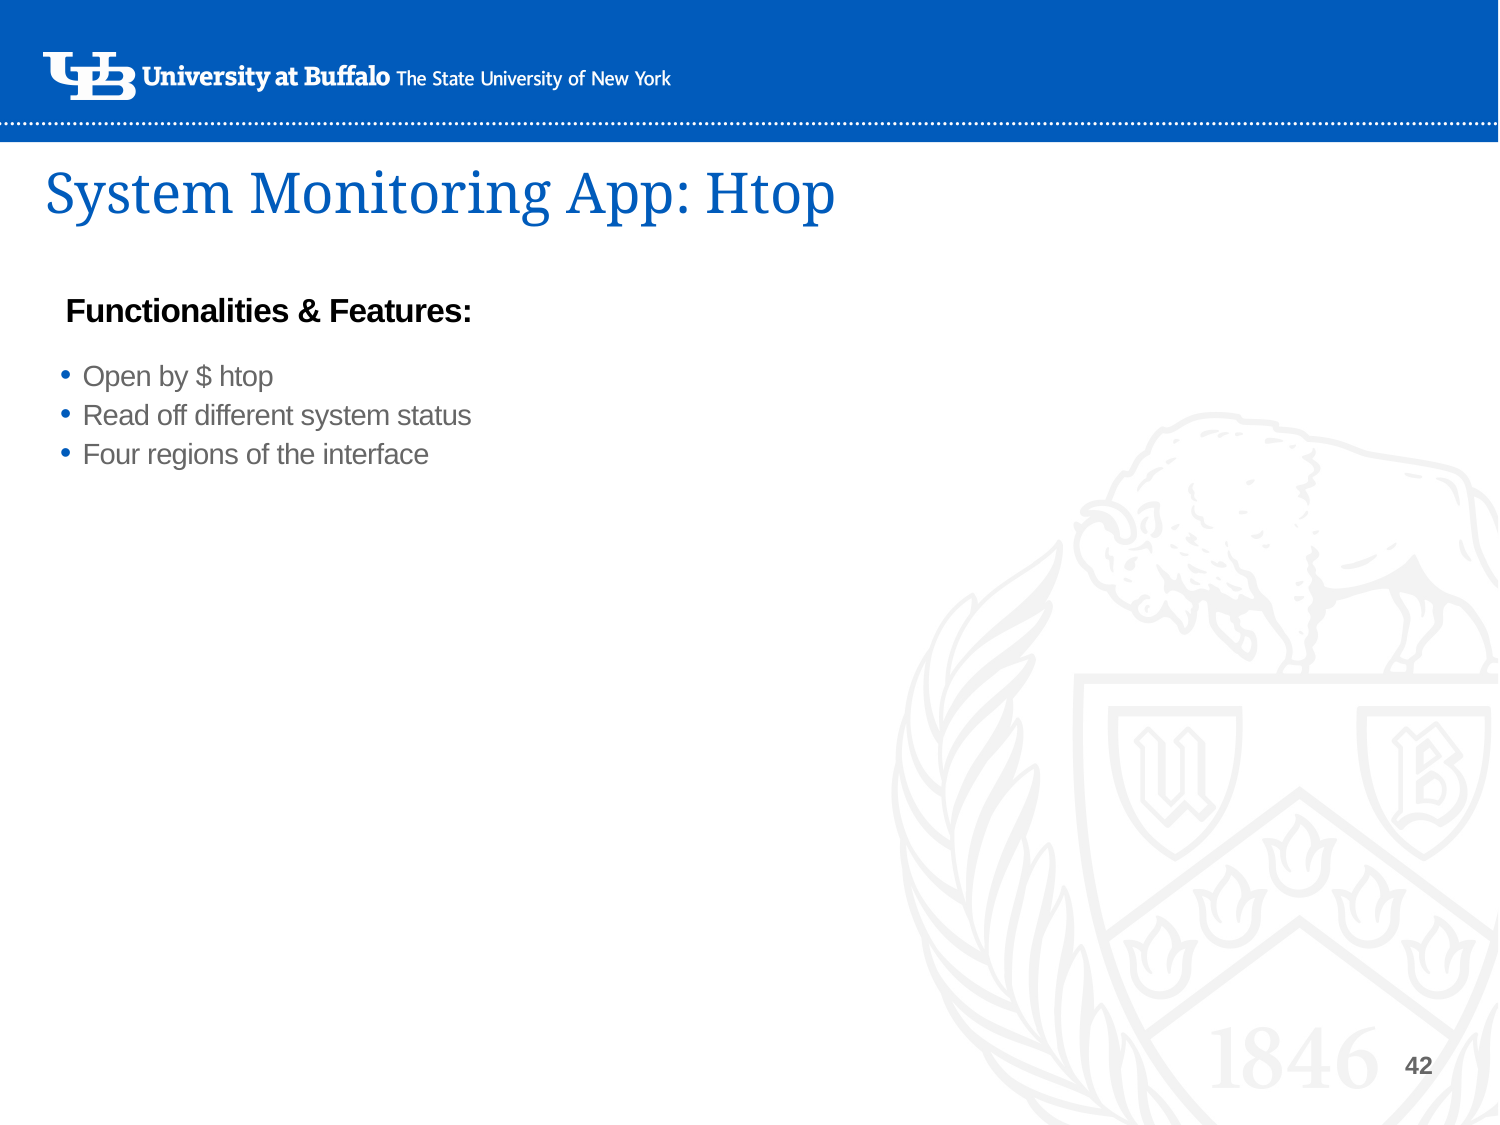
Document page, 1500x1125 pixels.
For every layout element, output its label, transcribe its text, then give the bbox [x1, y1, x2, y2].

list Open by $ htop Read off different system status Four regions of the interface [30, 354, 976, 571]
text_box Functionalities & Features: [50, 285, 586, 338]
title System Monitoring App: Htop [30, 153, 1387, 233]
picture [0, 0, 1499, 1125]
